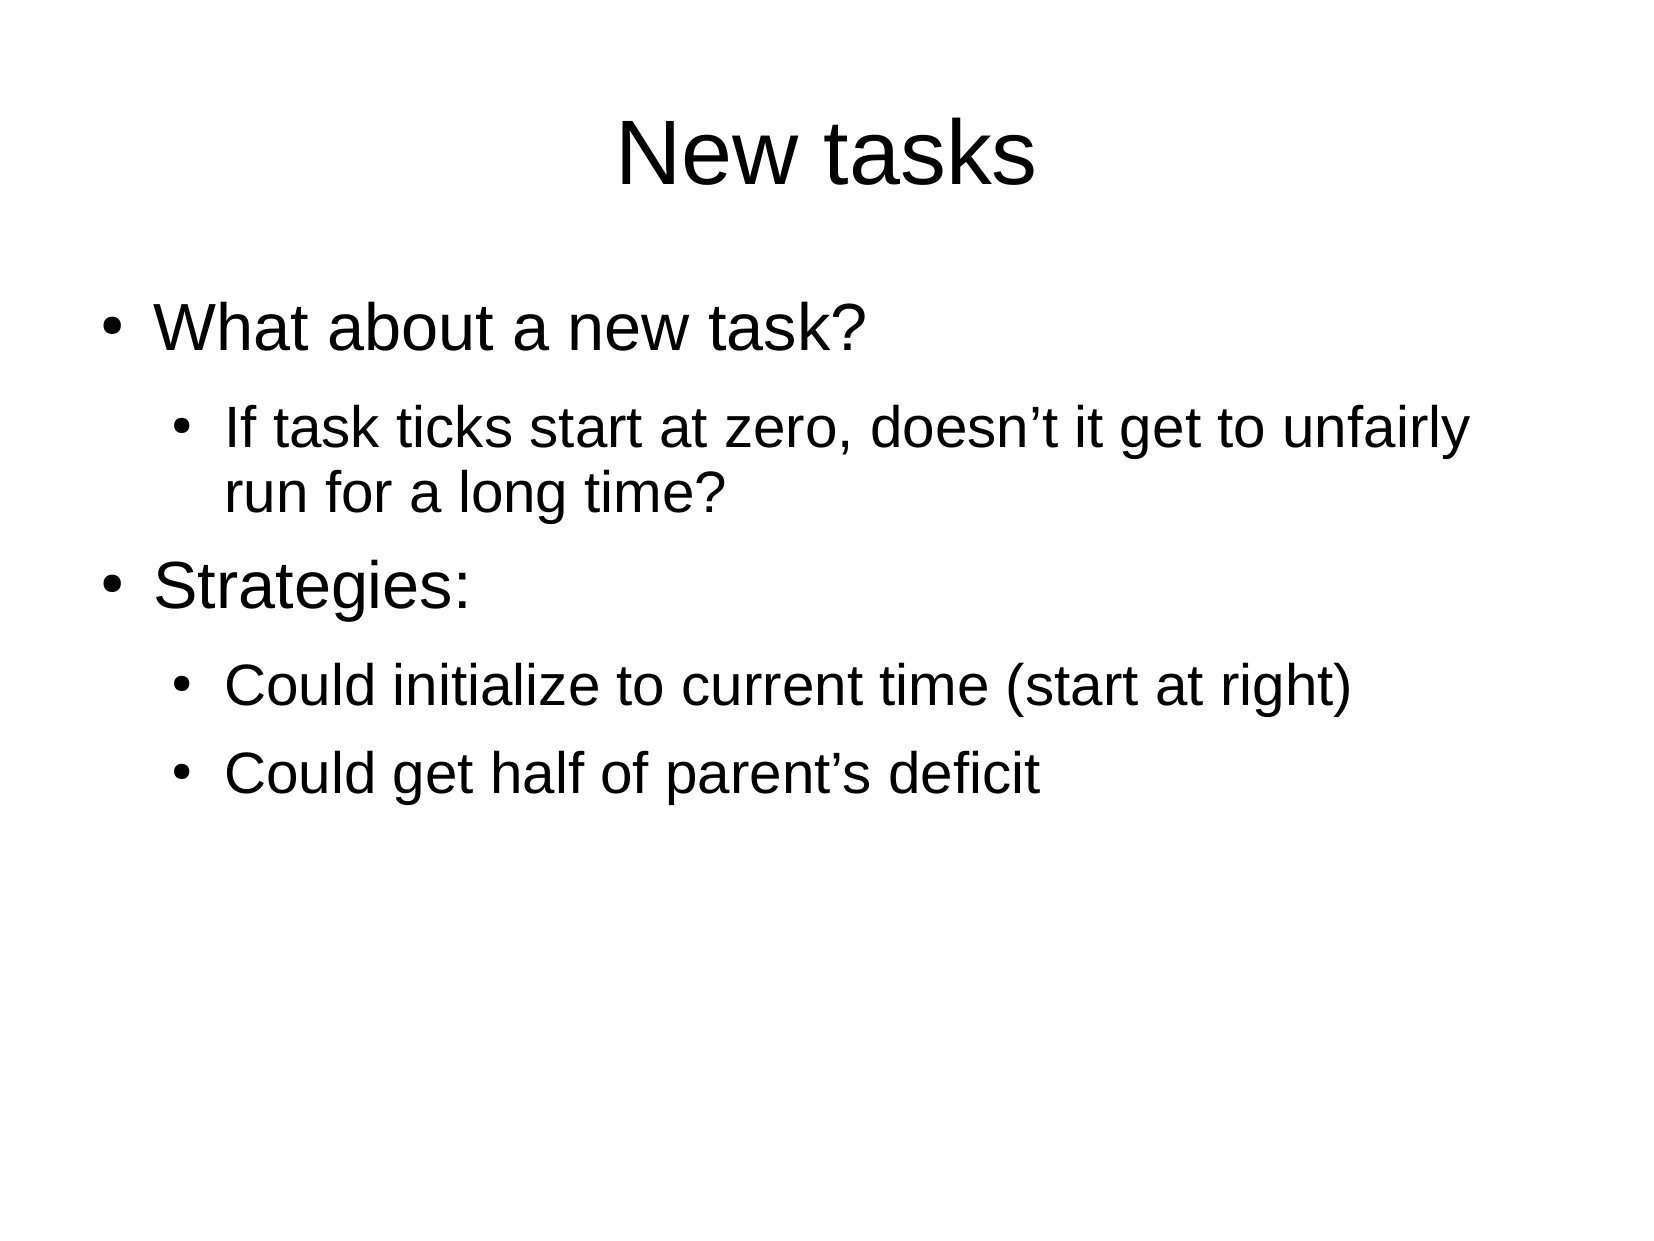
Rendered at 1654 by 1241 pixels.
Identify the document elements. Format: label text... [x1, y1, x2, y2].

title New tasks [82, 49, 1571, 257]
list What about a new task? If task ticks start at zero, doesn’t it get to unfairly run for a long time? Strategies: Could initialize to current time (start at right) Could get half of parent’s deficit [82, 290, 1571, 1010]
